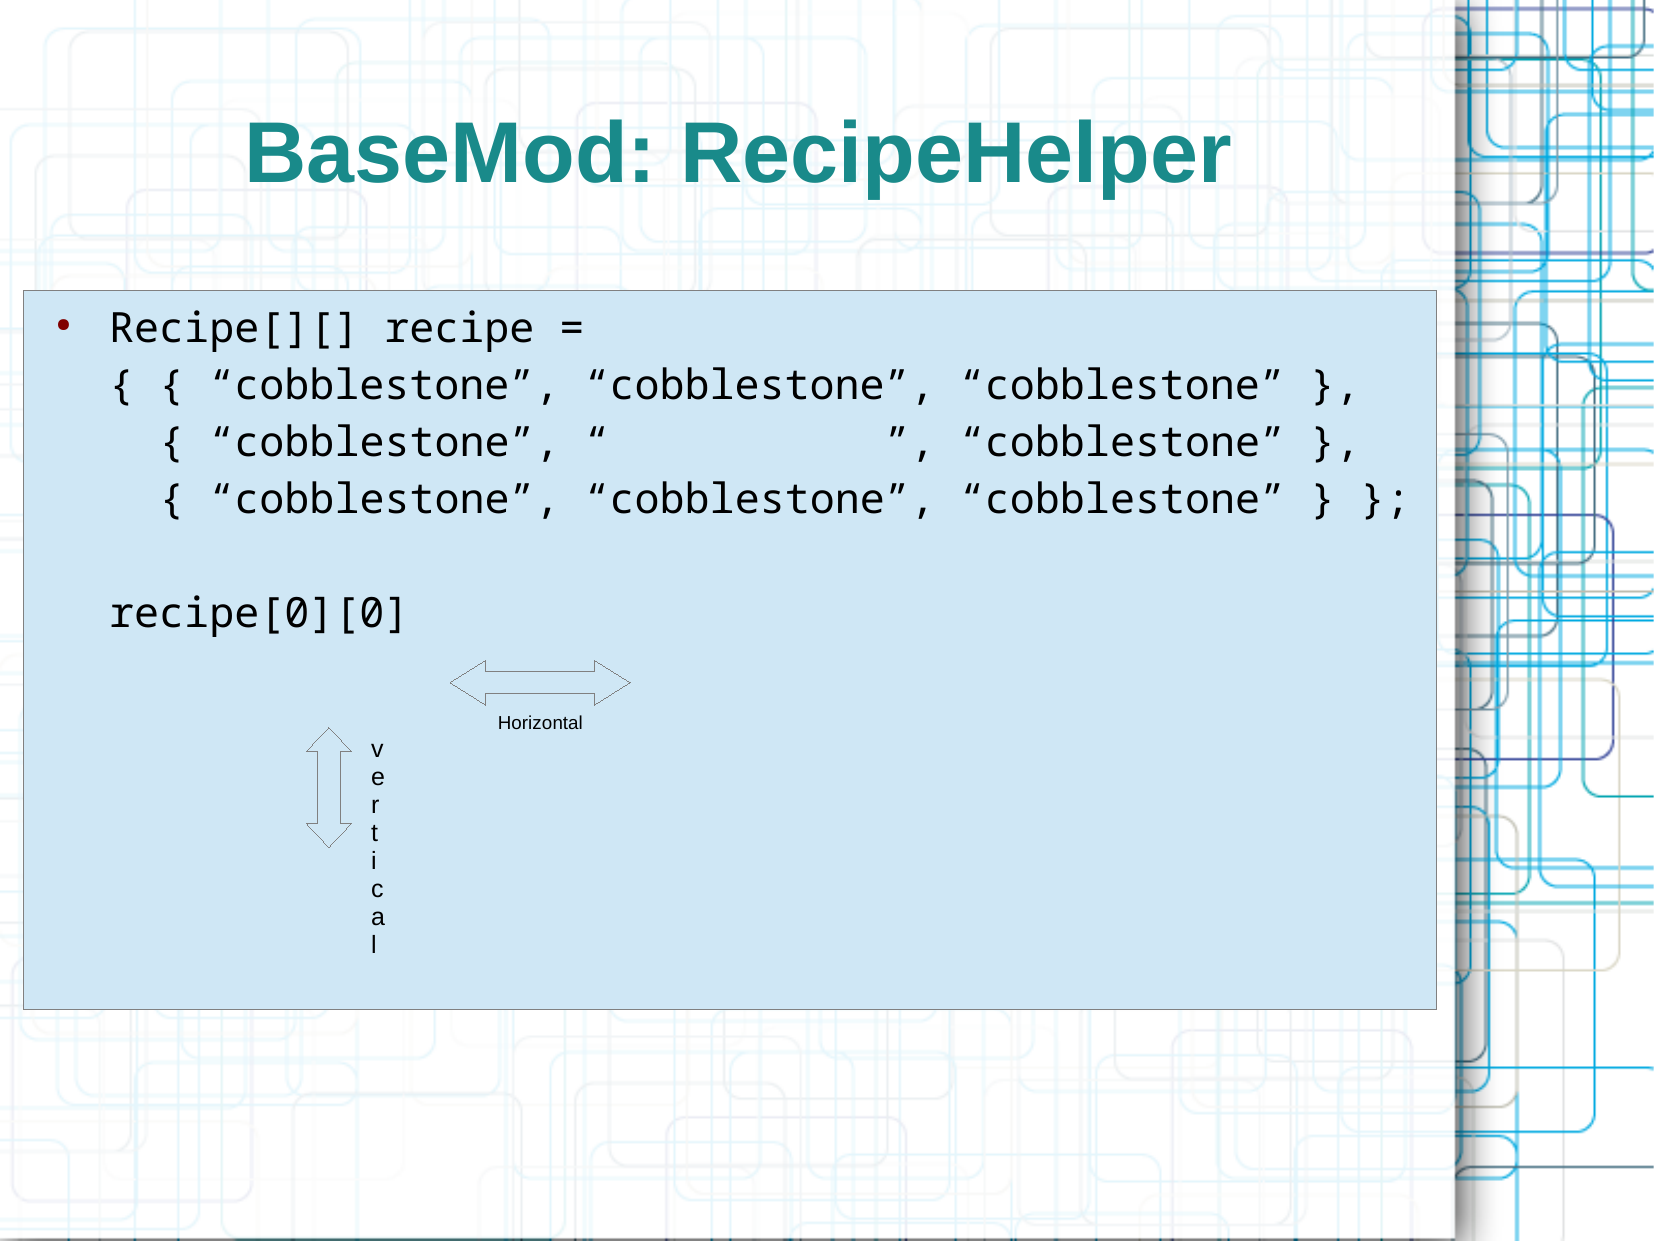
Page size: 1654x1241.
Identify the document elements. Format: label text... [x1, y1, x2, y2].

text_box vertical [356, 727, 397, 966]
list Recipe[][] recipe = { { “cobblestone”, “cobblestone”, “cobblestone” }, { “cobblestone”, “ ”, “cobblestone” }, { “cobblestone”, “cobblestone”, “cobblestone” } }; recipe[0][0] [23, 290, 1437, 1010]
text_box Horizontal [483, 705, 619, 756]
text_box [450, 660, 631, 705]
text_box [306, 727, 352, 848]
title BaseMod: RecipeHelper [59, 49, 1418, 257]
picture [0, 0, 1654, 1241]
